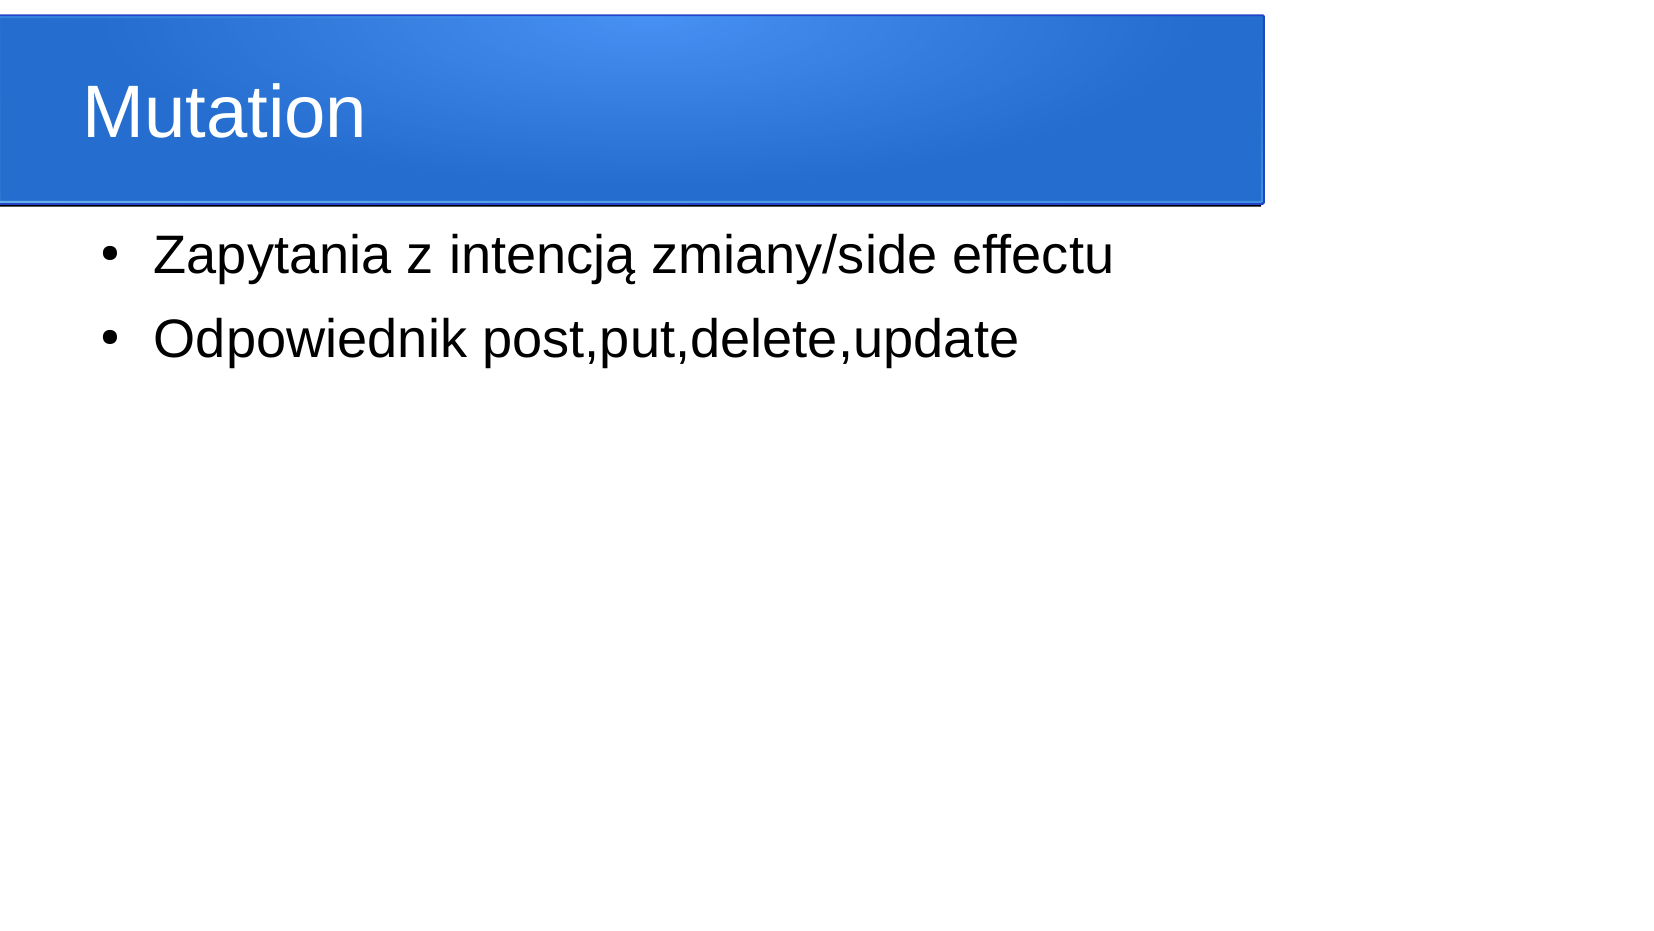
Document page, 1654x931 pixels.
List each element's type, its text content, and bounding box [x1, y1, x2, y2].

list Zapytania z intencją zmiany/side effectu Odpowiednik post,put,delete,update [82, 224, 1571, 764]
title Mutation [82, 35, 1235, 189]
